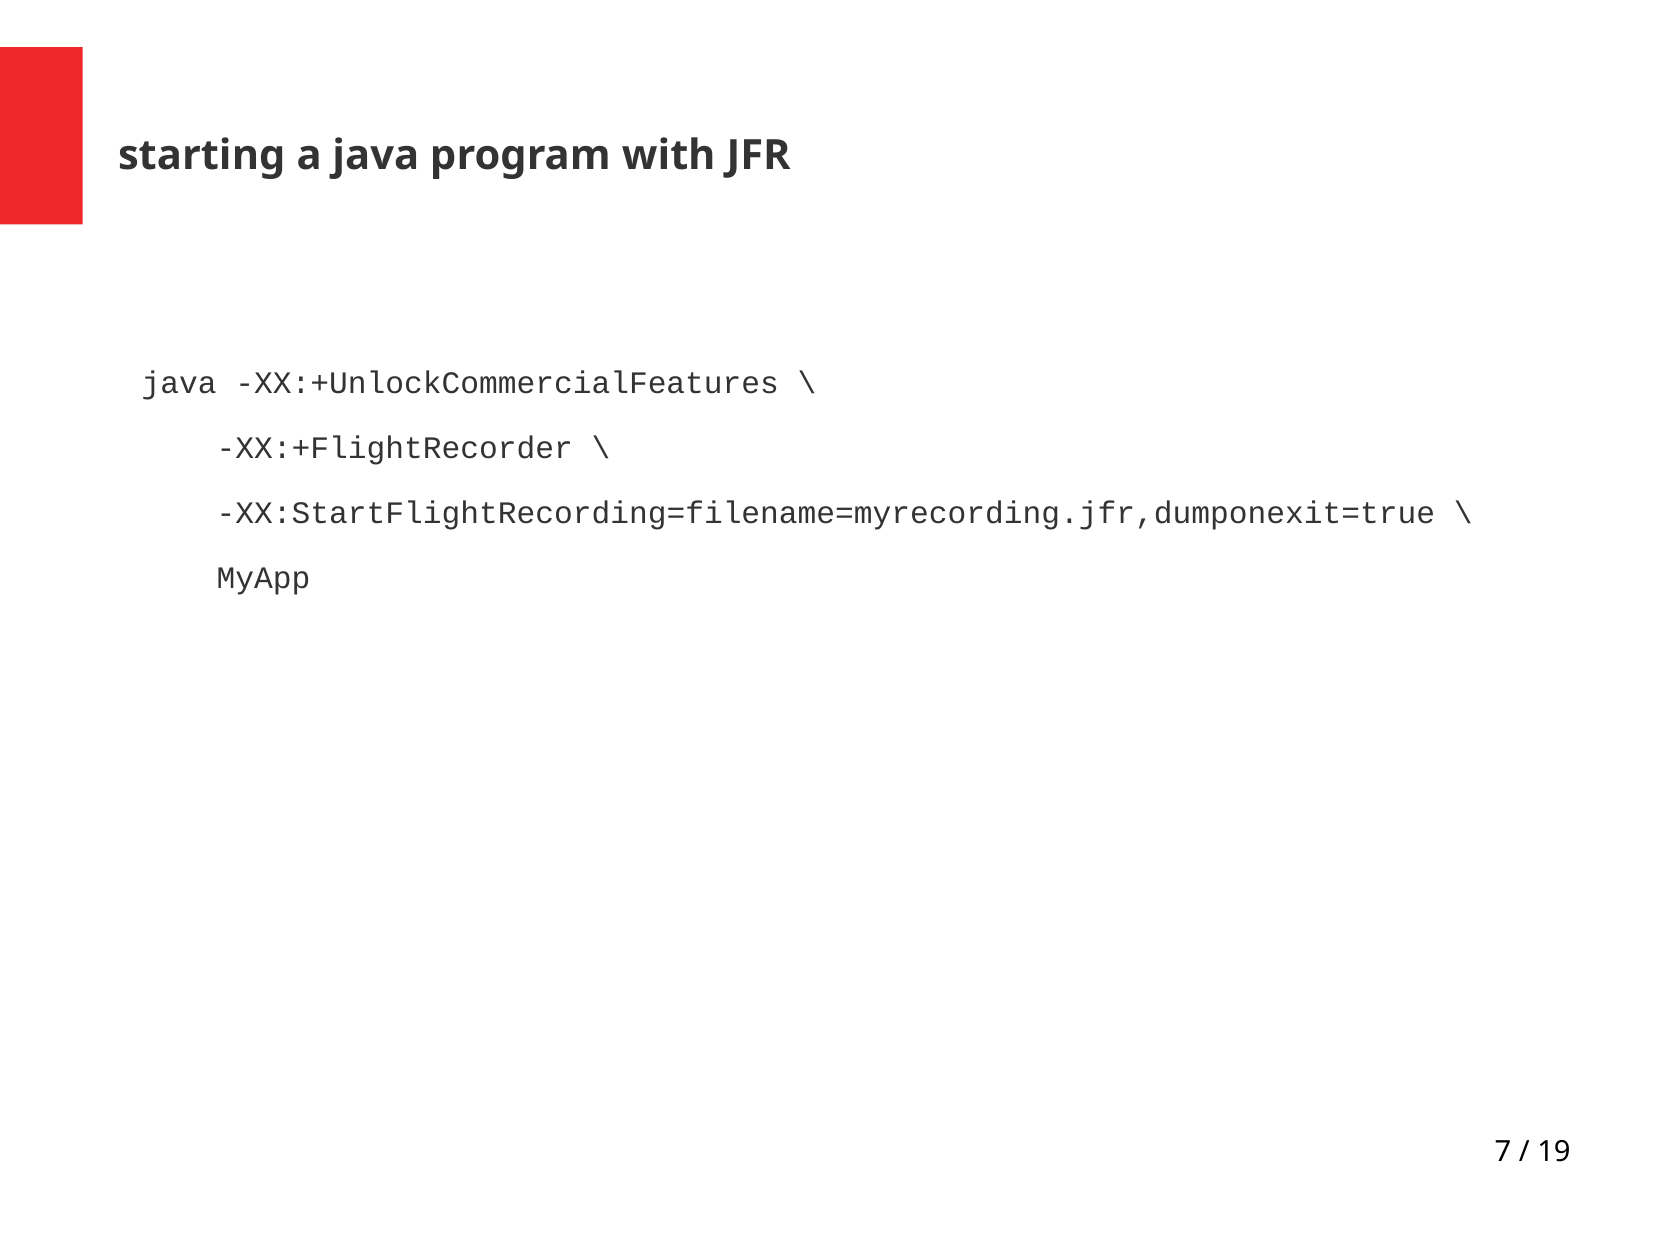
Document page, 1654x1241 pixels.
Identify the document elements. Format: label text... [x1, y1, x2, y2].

title starting a java program with JFR [118, 49, 1571, 257]
list java -XX:+UnlockCommercialFeatures \ -XX:+FlightRecorder \ -XX:StartFlightRecording=filename=myrecording.jfr,dumponexit=true \ MyApp [141, 367, 1560, 1087]
